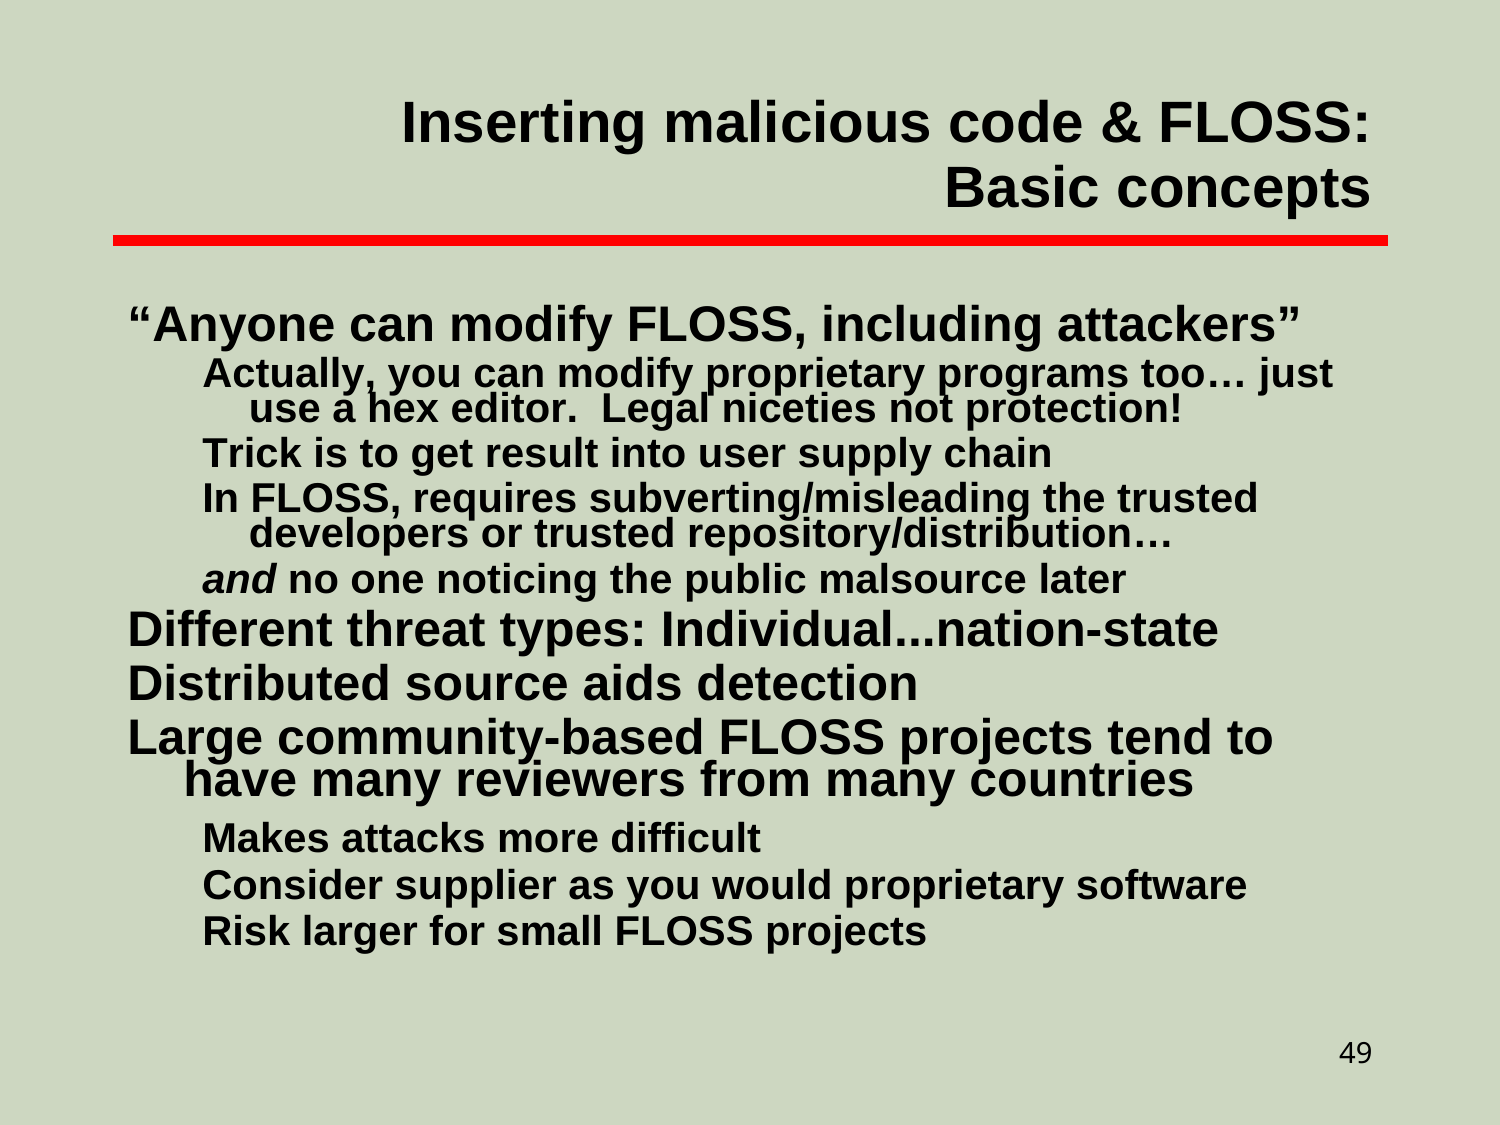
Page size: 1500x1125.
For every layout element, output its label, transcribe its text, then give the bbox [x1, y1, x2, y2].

title Inserting malicious code & FLOSS: Basic concepts [337, 72, 1388, 238]
list “Anyone can modify FLOSS, including attackers” Actually, you can modify proprietary programs too… just use a hex editor. Legal niceties not protection! Trick is to get result into user supply chain In FLOSS, requires subverting/misleading the trusted developers or trusted repository/distribution… and no one noticing the public malsource later Different threat types: Individual...nation-state Distributed source aids detection Large community-based FLOSS projects tend to have many reviewers from many countries Makes attacks more difficult Consider supplier as you would proprietary software Risk larger for small FLOSS projects [112, 299, 1388, 986]
